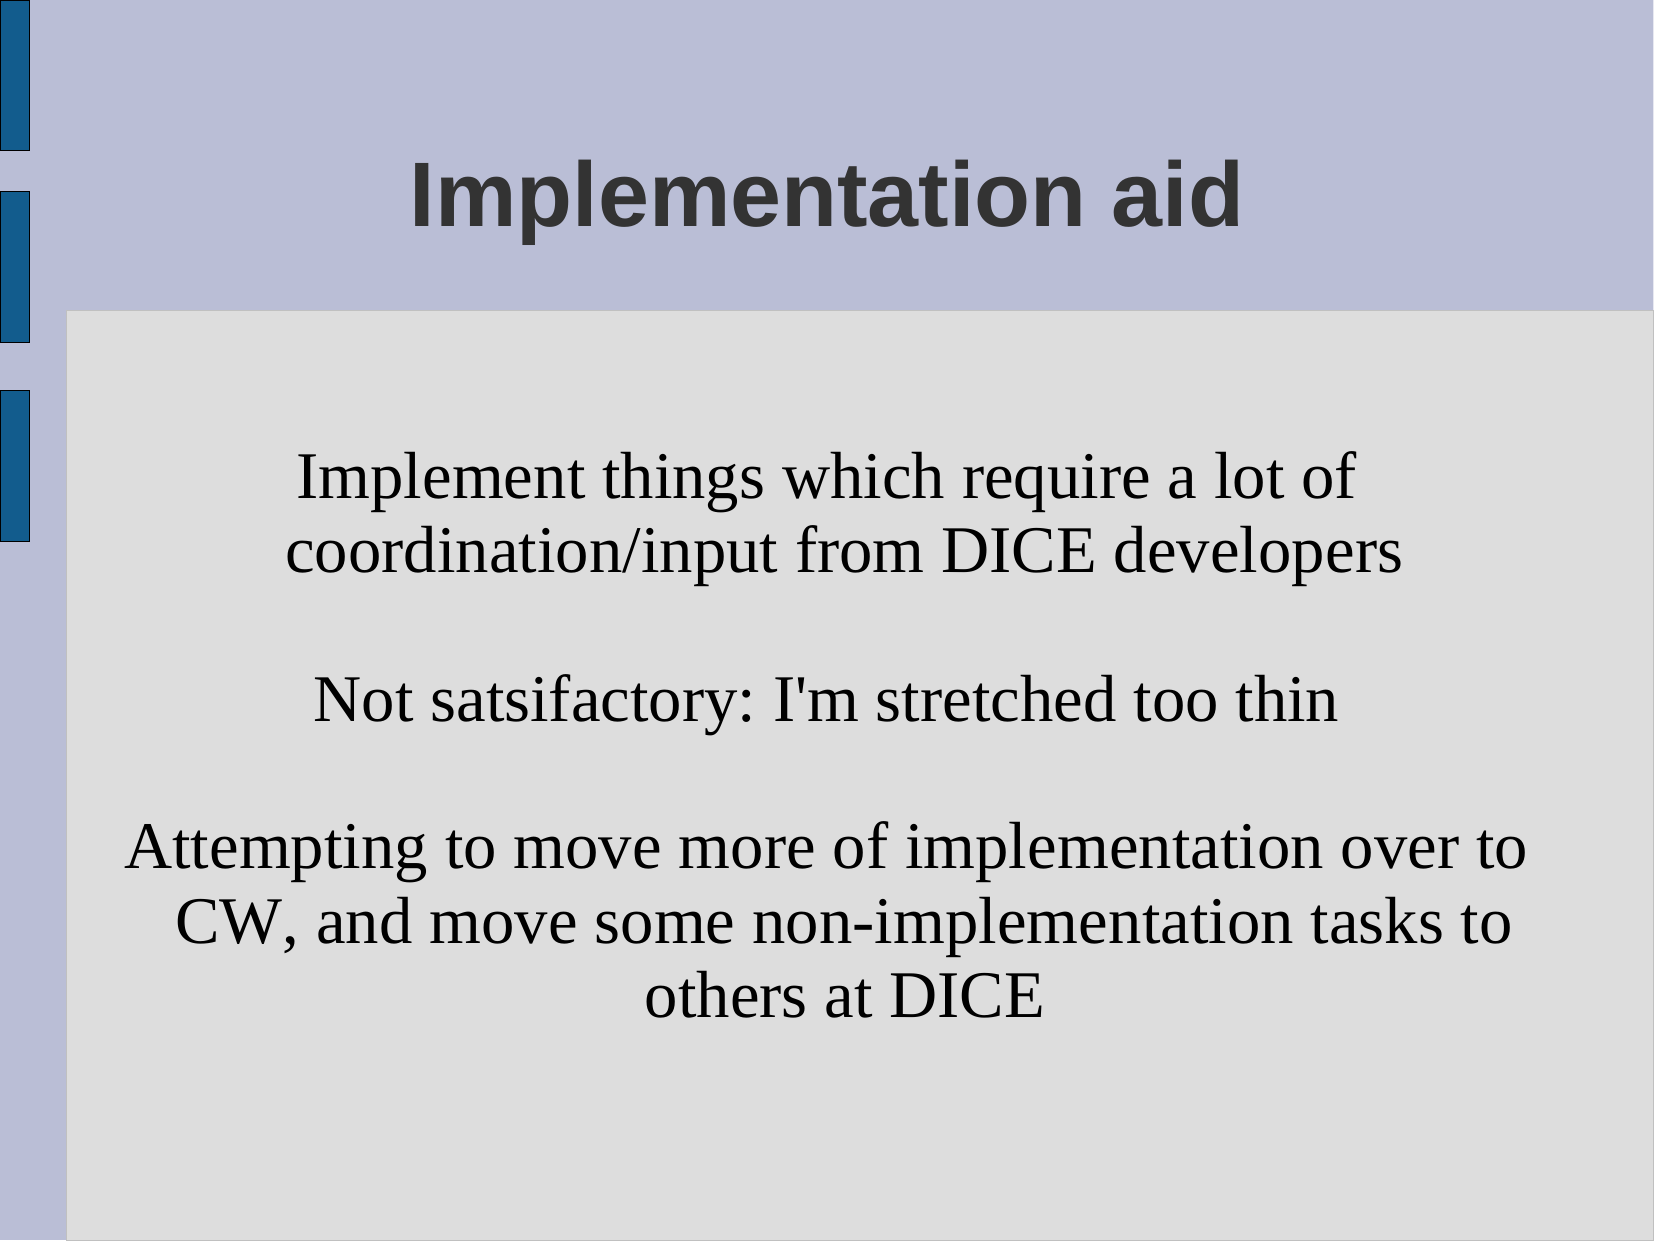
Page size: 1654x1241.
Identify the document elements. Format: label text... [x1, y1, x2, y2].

title Implementation aid [121, 91, 1534, 299]
subtitle Implement things which require a lot of coordination/input from DICE developers Not satsifactory: I'm stretched too thin Attempting to move more of implementation over to CW, and move some non-implementation tasks to others at DICE [121, 344, 1534, 1127]
